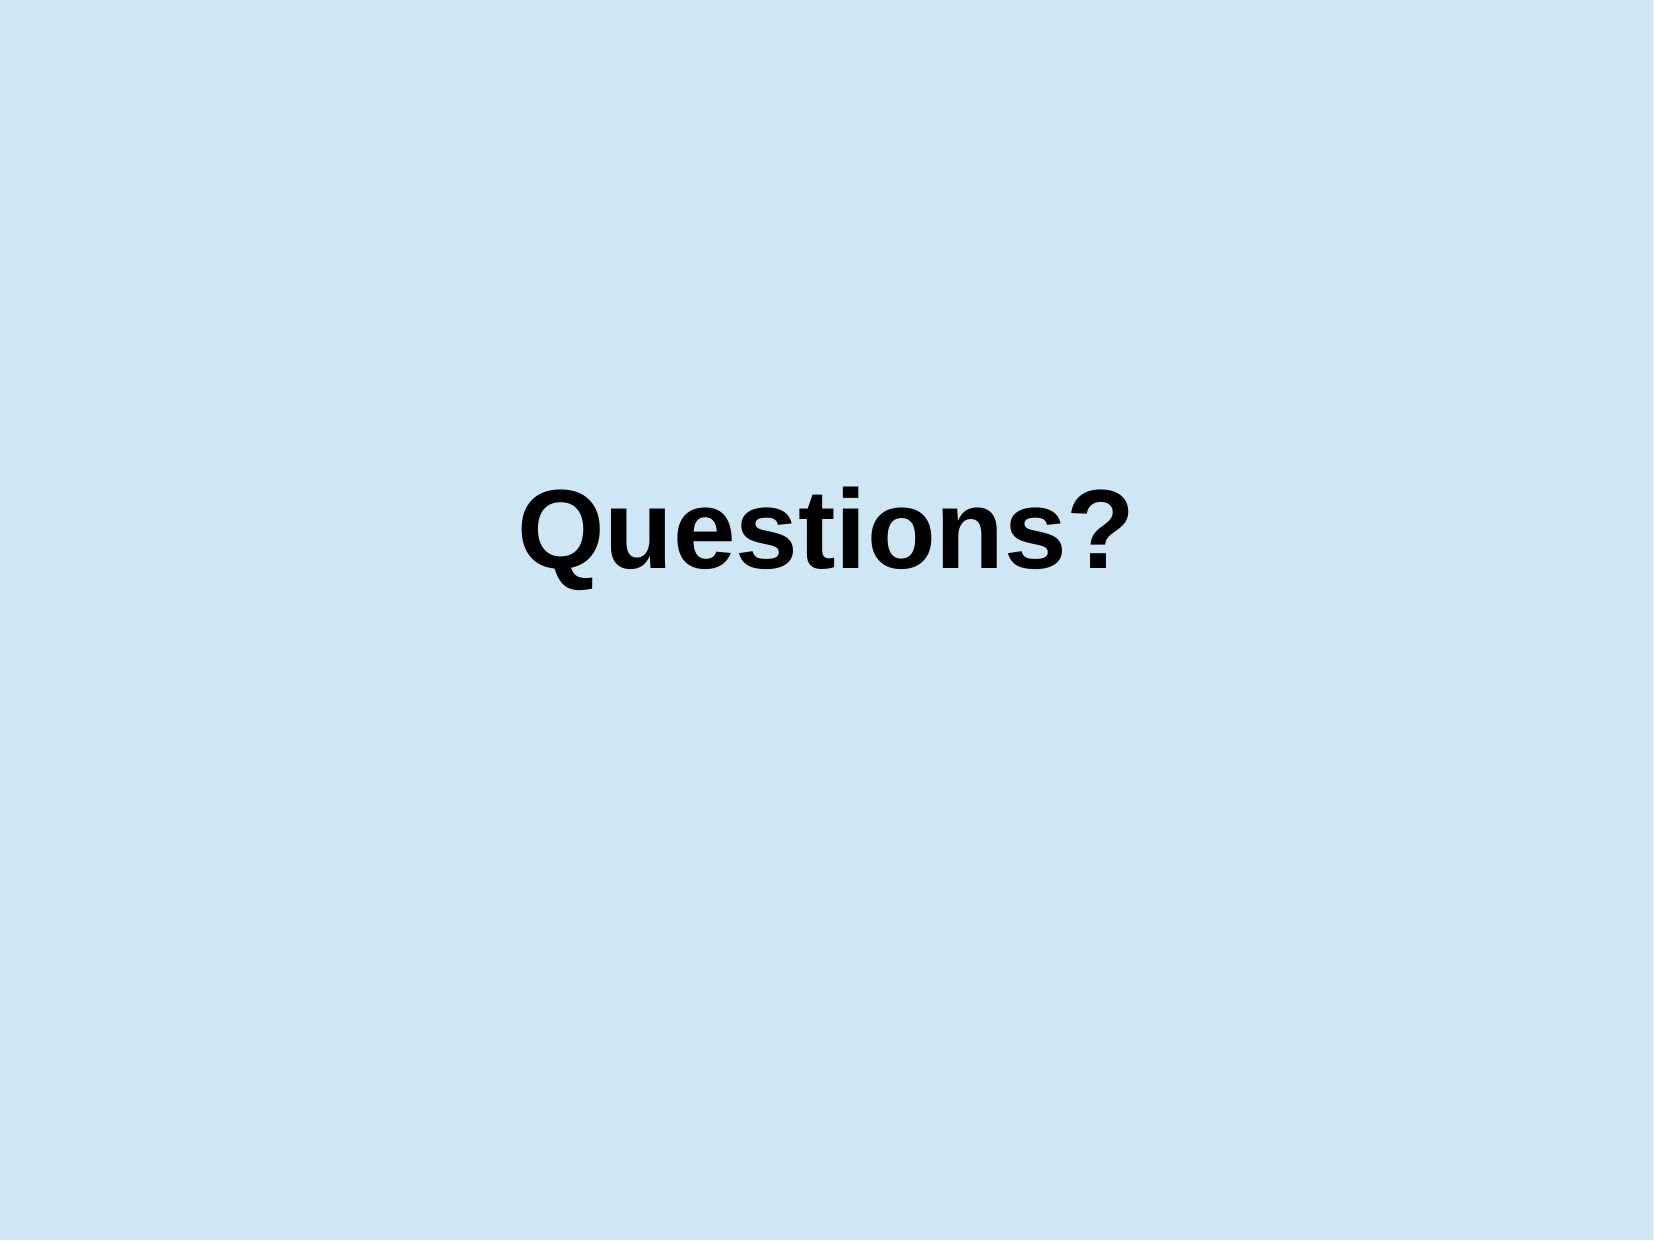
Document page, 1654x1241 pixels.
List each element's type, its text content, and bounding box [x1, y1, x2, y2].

subtitle Questions? [82, 49, 1571, 1010]
